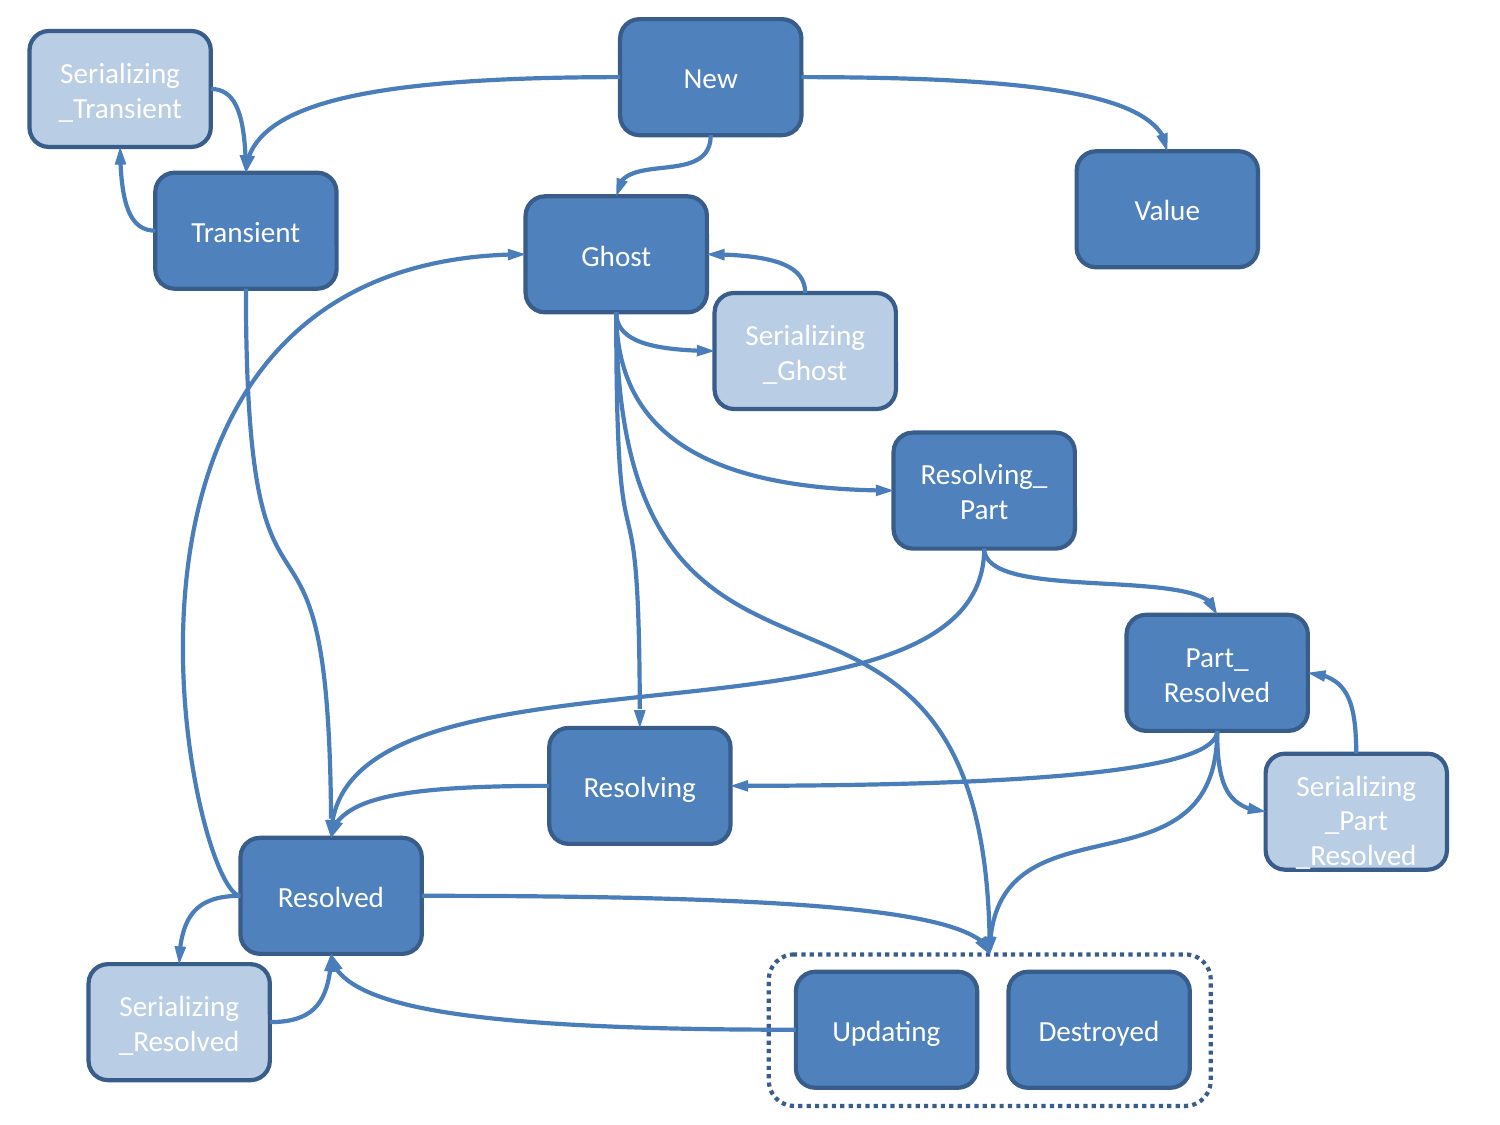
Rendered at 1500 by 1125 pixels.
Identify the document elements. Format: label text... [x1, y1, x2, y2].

text_box Updating [768, 954, 1211, 1106]
text_box Serializing _Ghost [714, 292, 896, 410]
text_box Updating [795, 971, 978, 1088]
text_box New [620, 19, 802, 136]
text_box Ghost [525, 196, 707, 313]
text_box Serializing _Part _Resolved [1265, 753, 1447, 870]
text_box Transient [155, 172, 337, 289]
text_box Value [1076, 151, 1258, 268]
text_box Resolved [240, 837, 422, 954]
text_box Part_ Resolved [1126, 614, 1308, 731]
text_box Serializing _Transient [29, 30, 211, 147]
text_box Resolving [549, 727, 731, 844]
text_box Serializing _Resolved [88, 964, 270, 1081]
text_box Resolving_Part [893, 432, 1075, 549]
text_box Destroyed [1008, 971, 1190, 1088]
